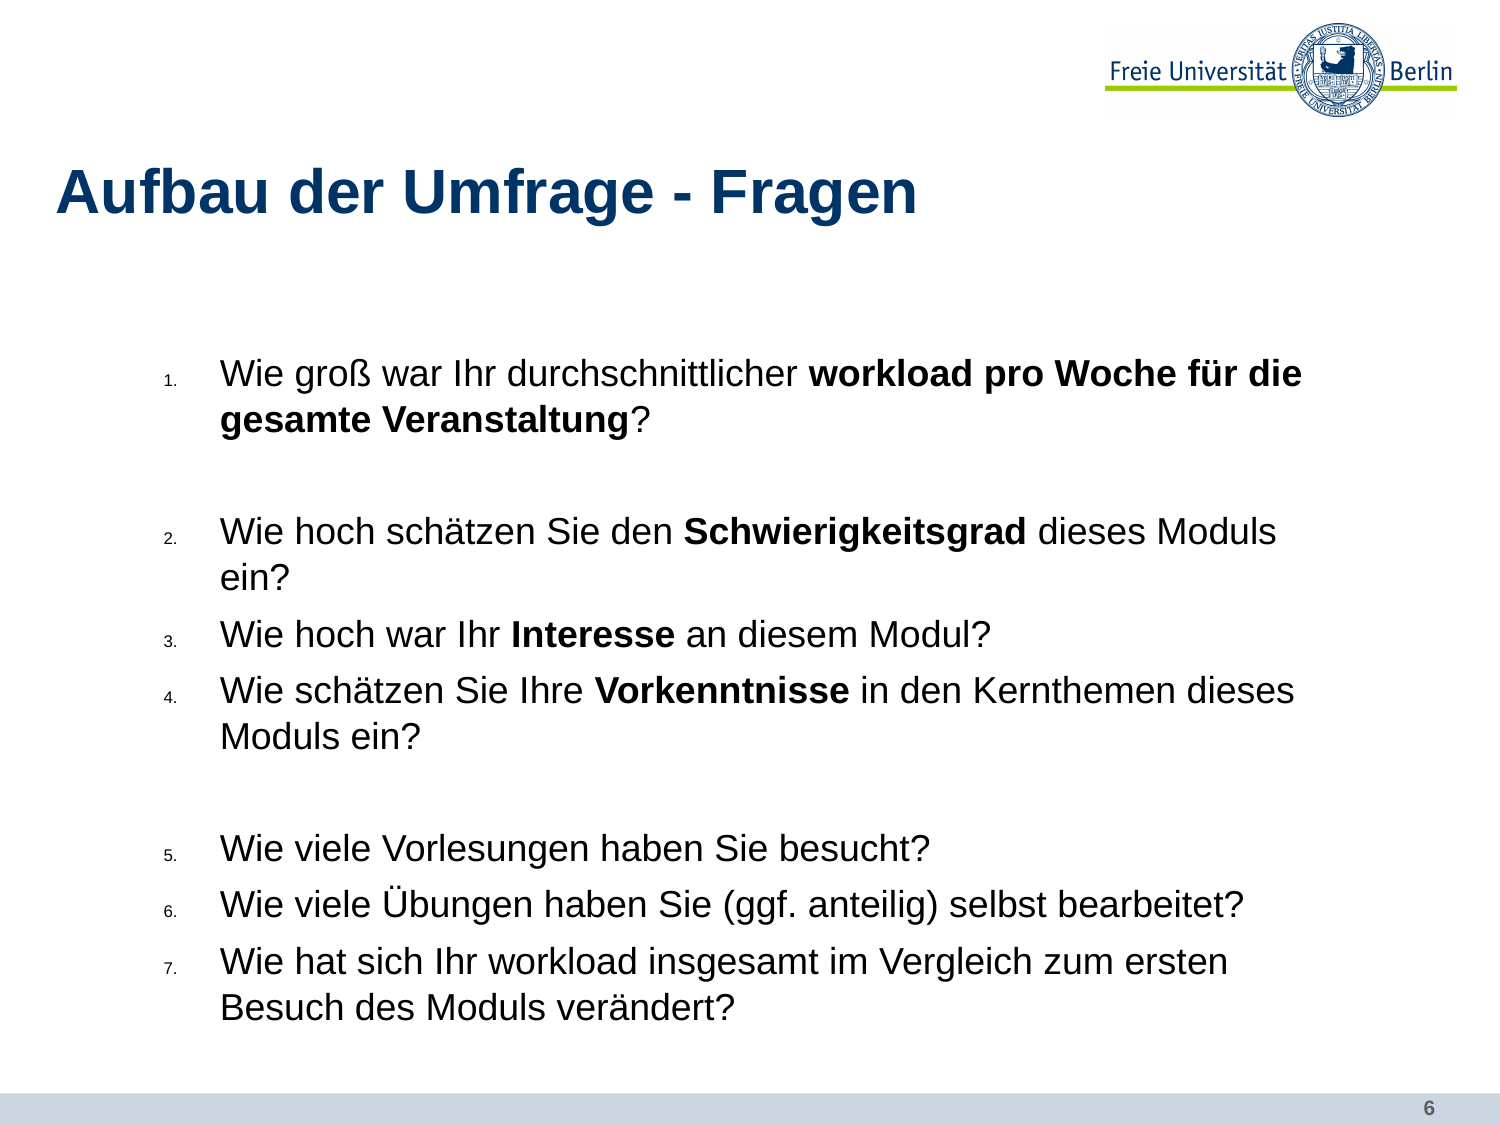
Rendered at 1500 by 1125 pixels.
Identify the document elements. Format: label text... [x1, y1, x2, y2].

picture [1105, 23, 1457, 117]
title Aufbau der Umfrage - Fragen [41, 155, 1459, 226]
list Wie groß war Ihr durchschnittlicher workload pro Woche für die gesamte Veranstaltung? Wie hoch schätzen Sie den Schwierigkeitsgrad dieses Moduls ein? Wie hoch war Ihr Interesse an diesem Modul? Wie schätzen Sie Ihre Vorkenntnisse in den Kernthemen dieses Moduls ein? Wie viele Vorlesungen haben Sie besucht? Wie viele Übungen haben Sie (ggf. anteilig) selbst bearbeitet? Wie hat sich Ihr workload insgesamt im Vergleich zum ersten Besuch des Moduls verändert? [148, 340, 1365, 1055]
